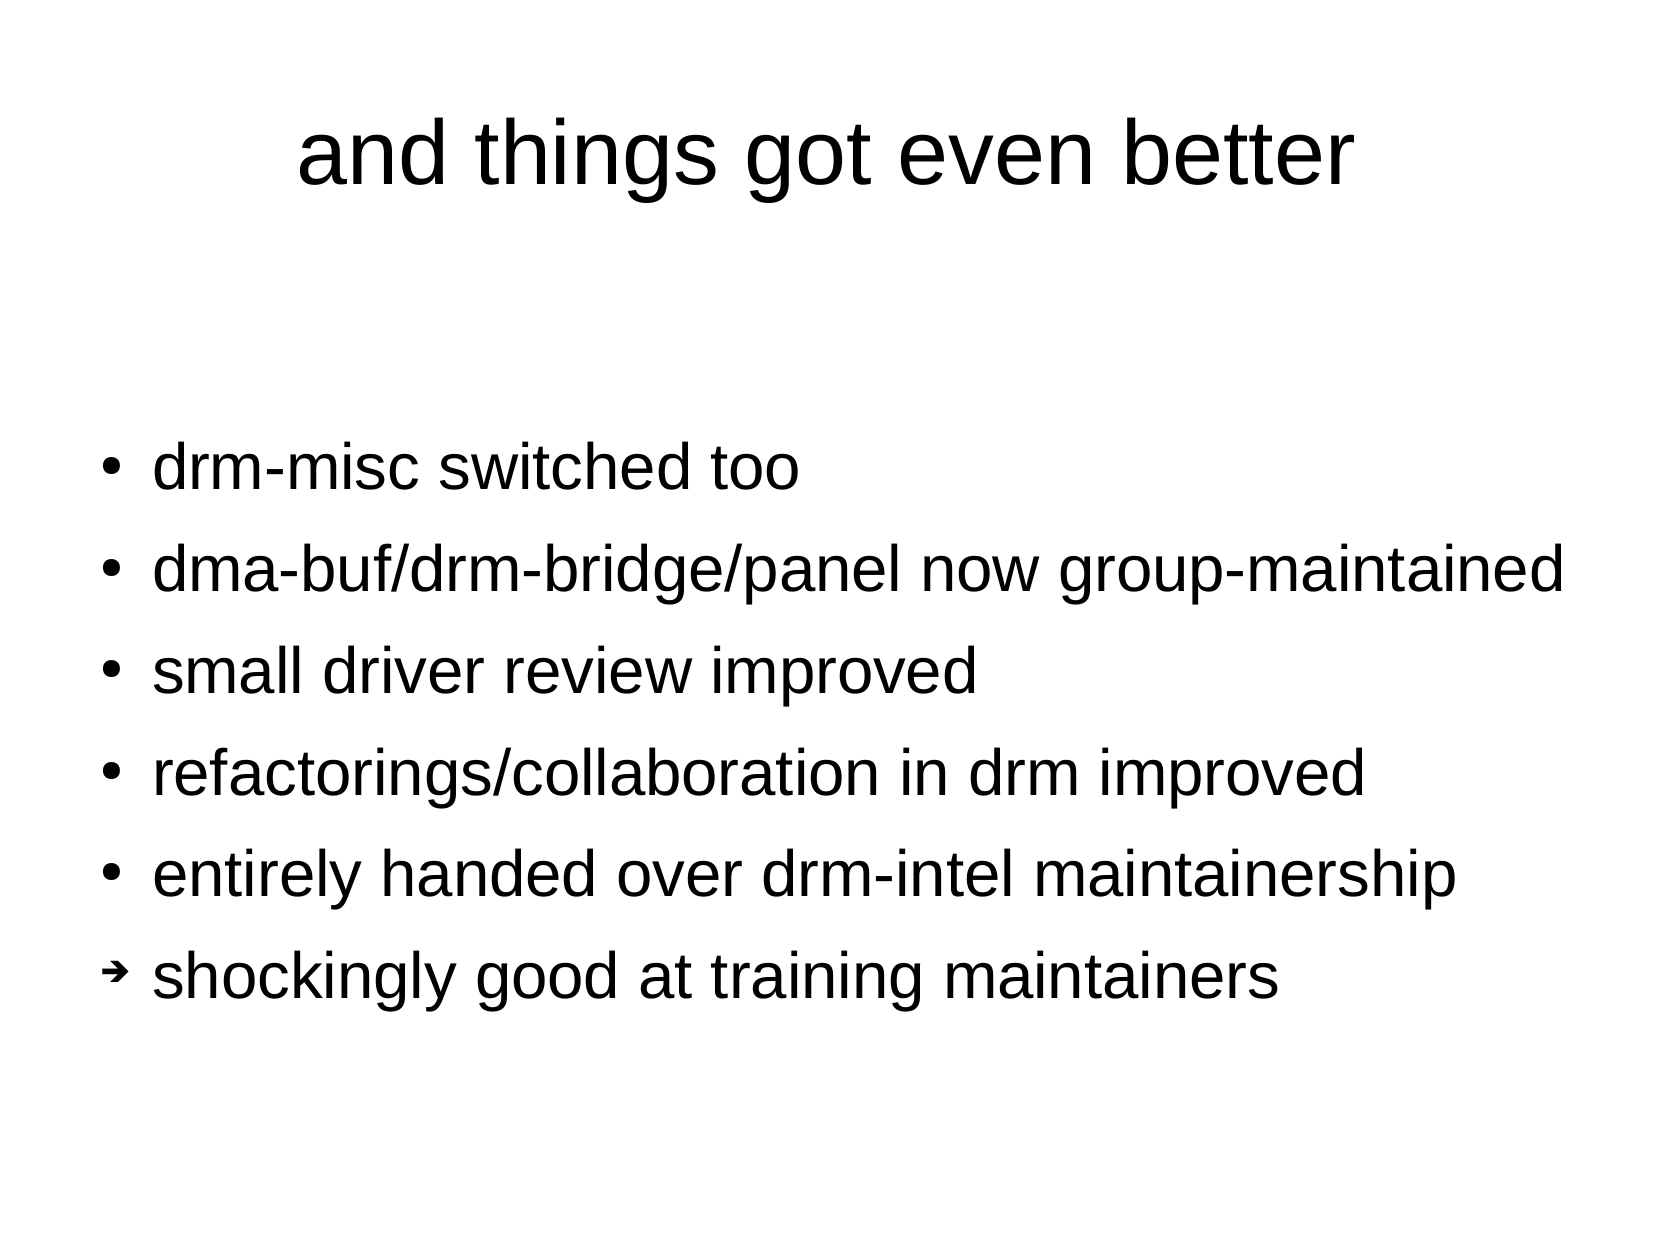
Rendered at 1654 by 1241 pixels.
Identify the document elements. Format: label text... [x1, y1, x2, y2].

title and things got even better [82, 49, 1571, 257]
list drm-misc switched too dma-buf/drm-bridge/panel now group-maintained small driver review improved refactorings/collaboration in drm improved entirely handed over drm-intel maintainership shockingly good at training maintainers [82, 431, 1571, 1021]
